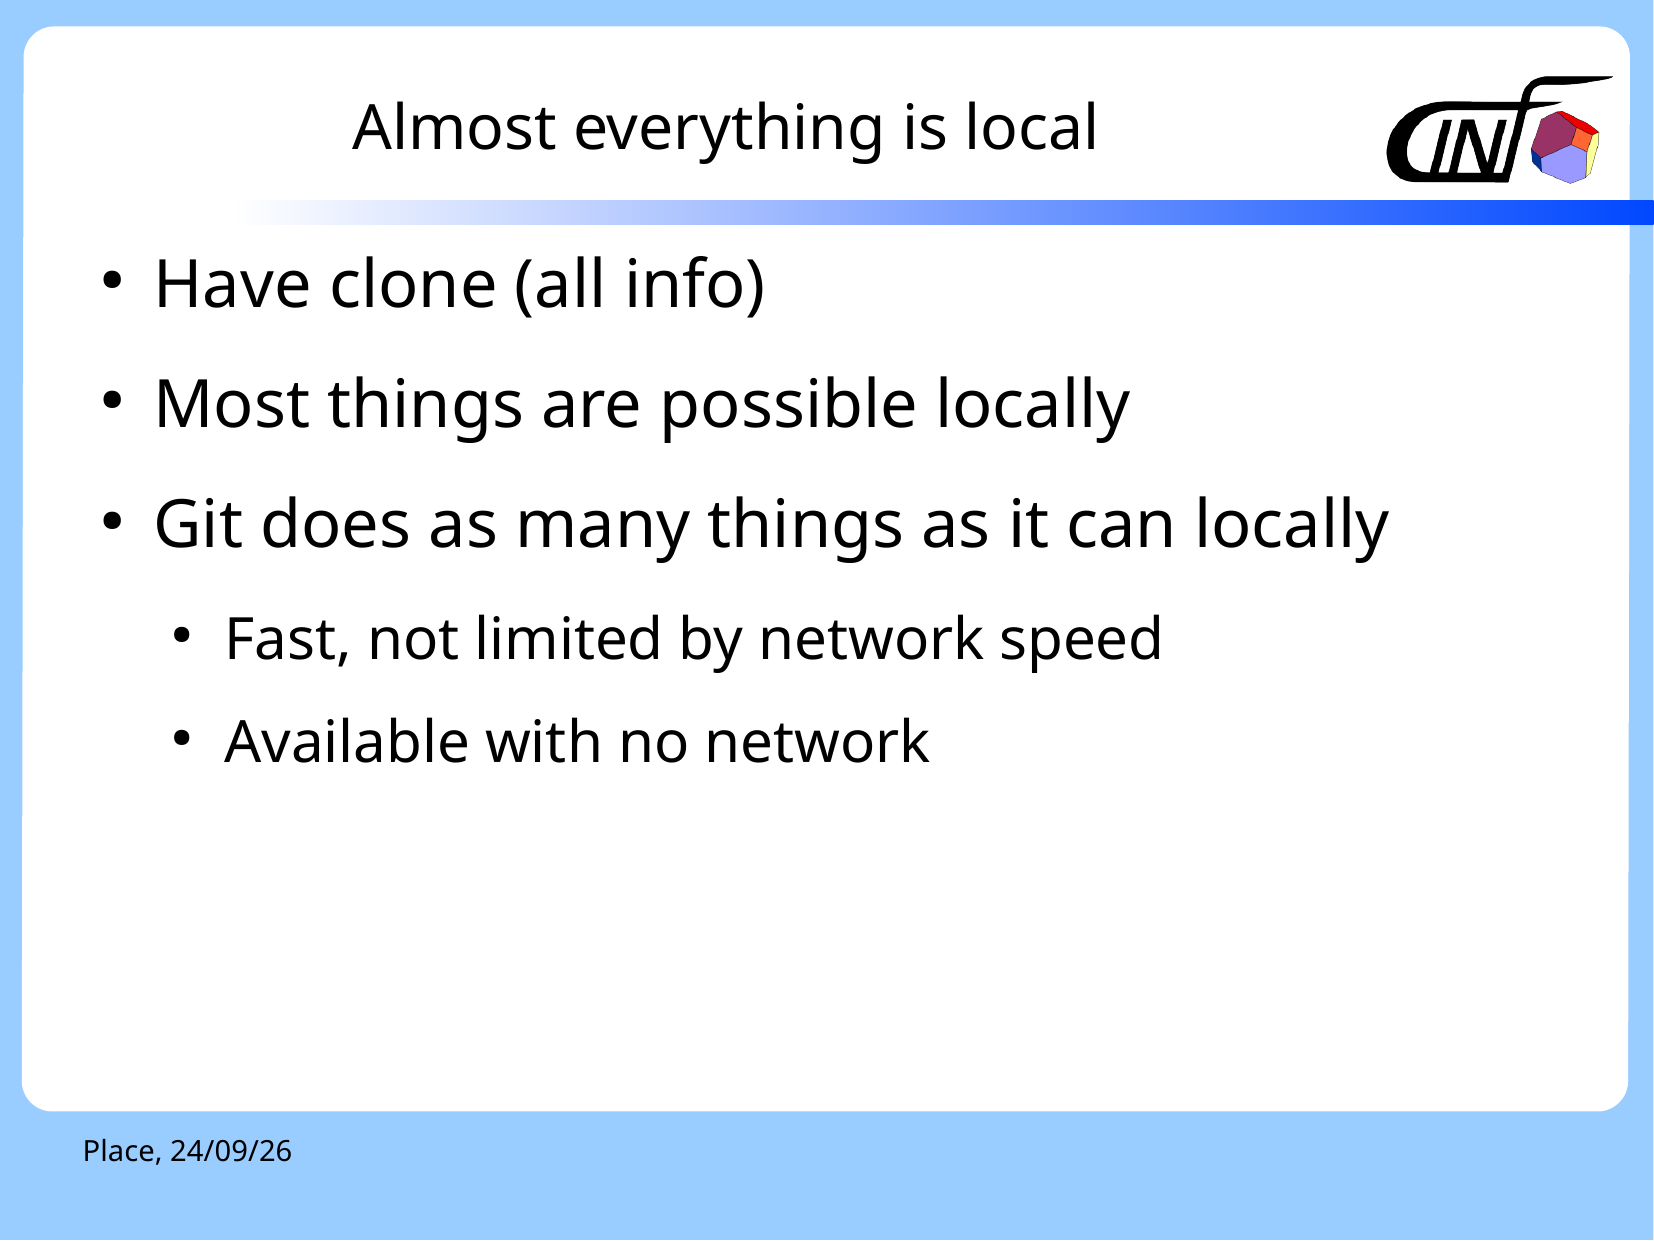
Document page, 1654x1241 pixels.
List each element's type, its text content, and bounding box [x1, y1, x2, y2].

list Have clone (all info) Most things are possible locally Git does as many things as it can locally Fast, not limited by network speed Available with no network [82, 236, 1560, 1055]
title Almost everything is local [82, 49, 1371, 201]
picture [1386, 76, 1613, 184]
